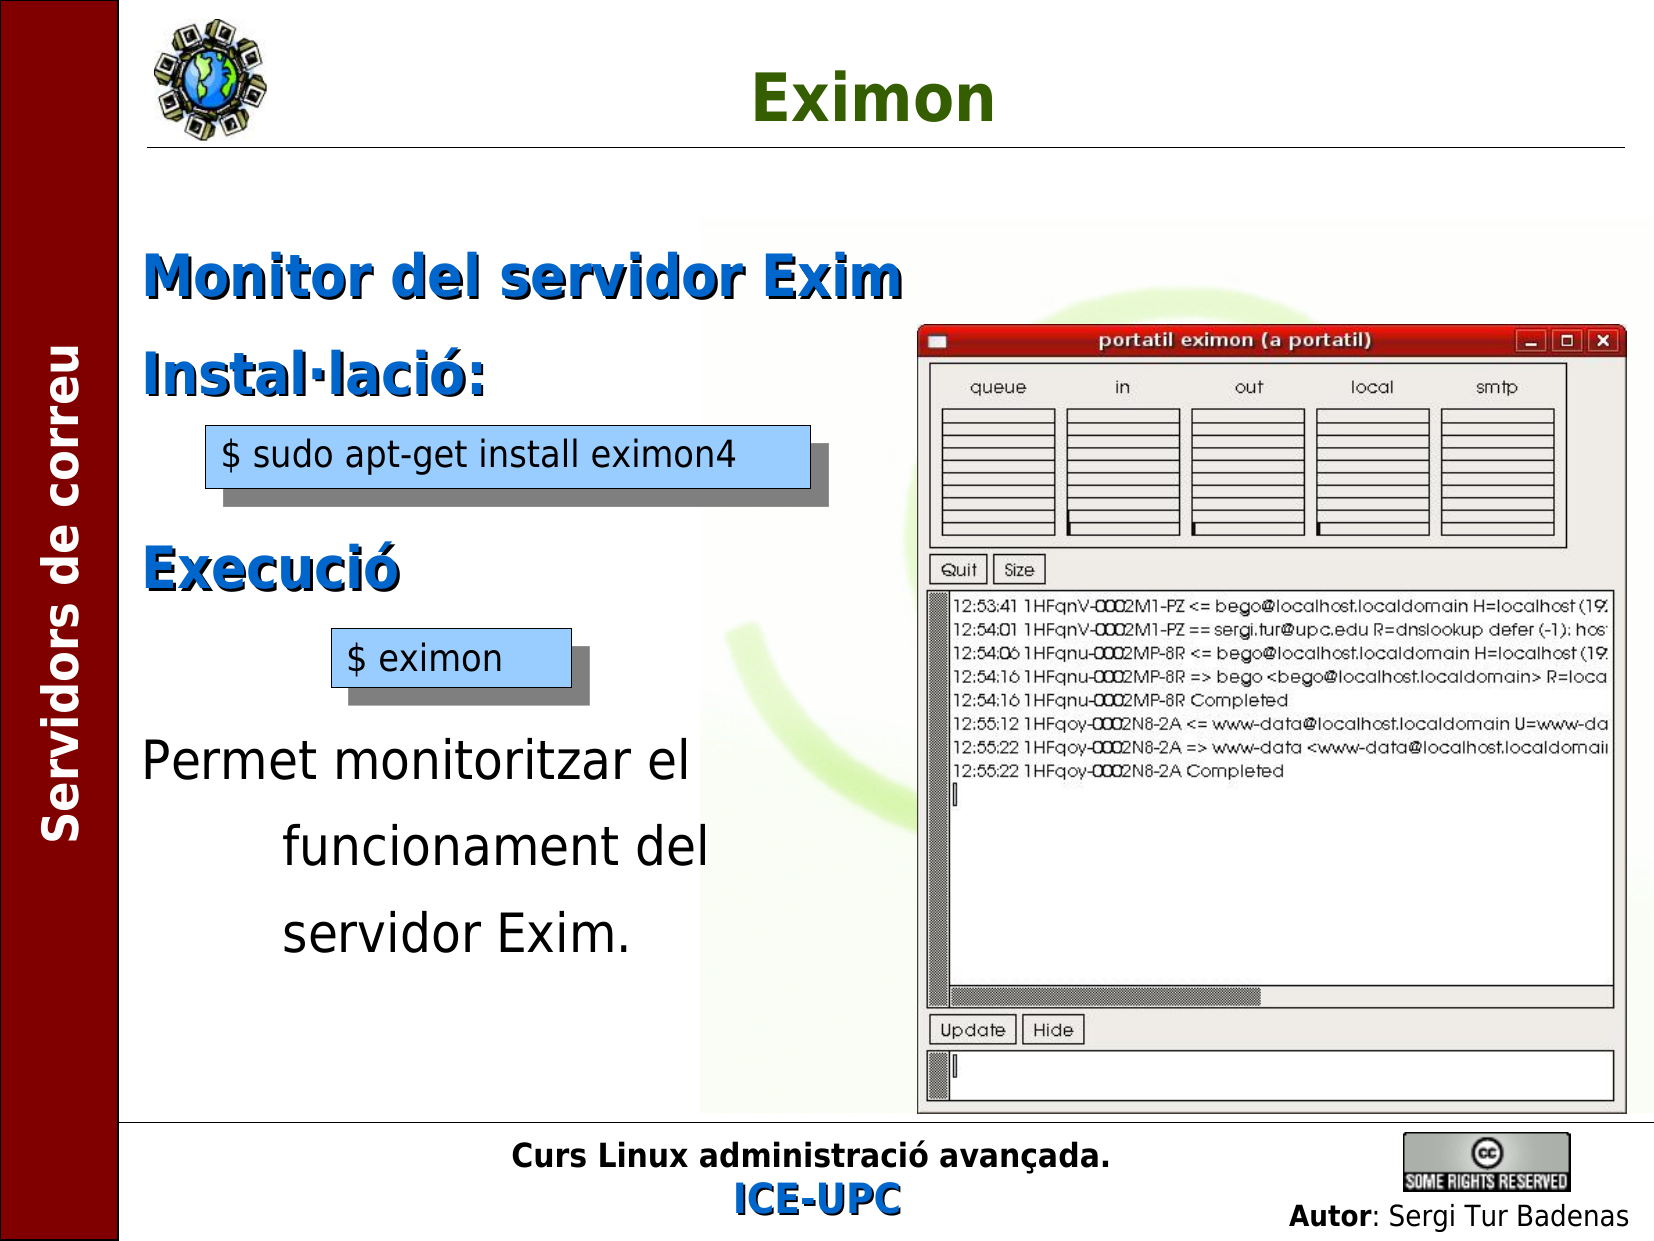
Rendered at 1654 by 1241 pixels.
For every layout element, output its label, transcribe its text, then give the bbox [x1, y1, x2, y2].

text_box $ sudo apt-get install eximon4 [205, 425, 811, 489]
title Eximon [129, 49, 1619, 148]
picture [700, 217, 1654, 1114]
picture [1403, 1132, 1571, 1192]
text_box $ eximon [331, 628, 572, 688]
picture [154, 19, 268, 49]
list Monitor del servidor Exim Instal·lació: Execució Permet monitoritzar el funcionament del servidor Exim. [141, 242, 1630, 1093]
